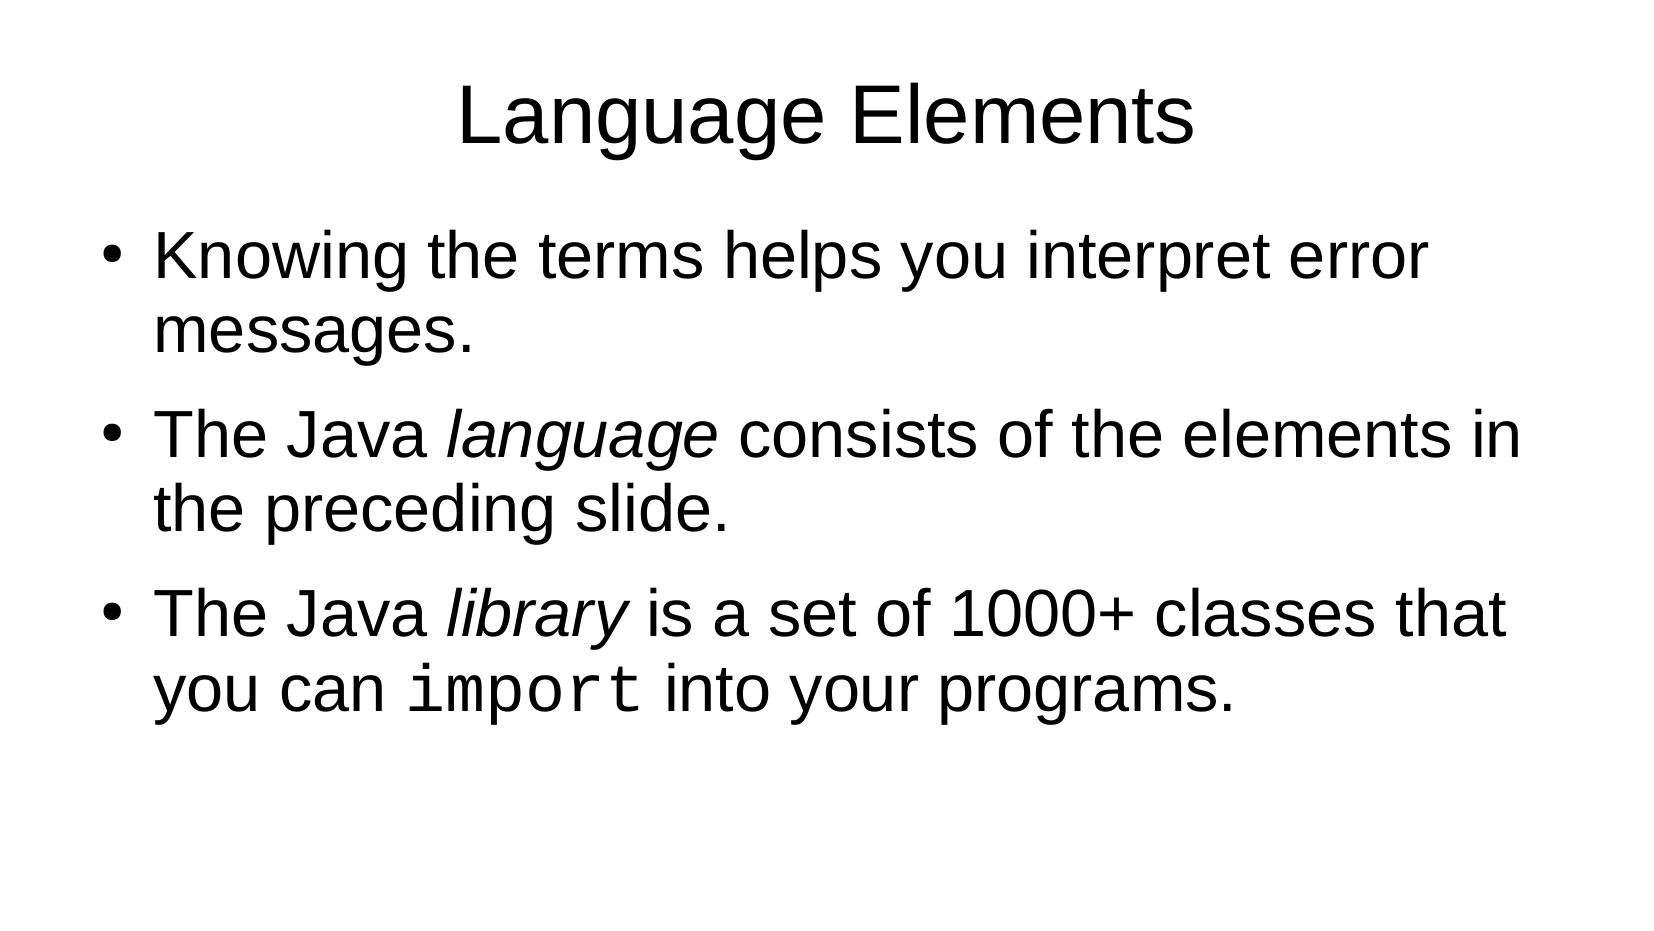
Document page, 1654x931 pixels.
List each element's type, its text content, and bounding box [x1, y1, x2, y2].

list Knowing the terms helps you interpret error messages. The Java language consists of the elements in the preceding slide. The Java library is a set of 1000+ classes that you can import into your programs. [82, 217, 1571, 758]
title Language Elements [82, 37, 1571, 193]
